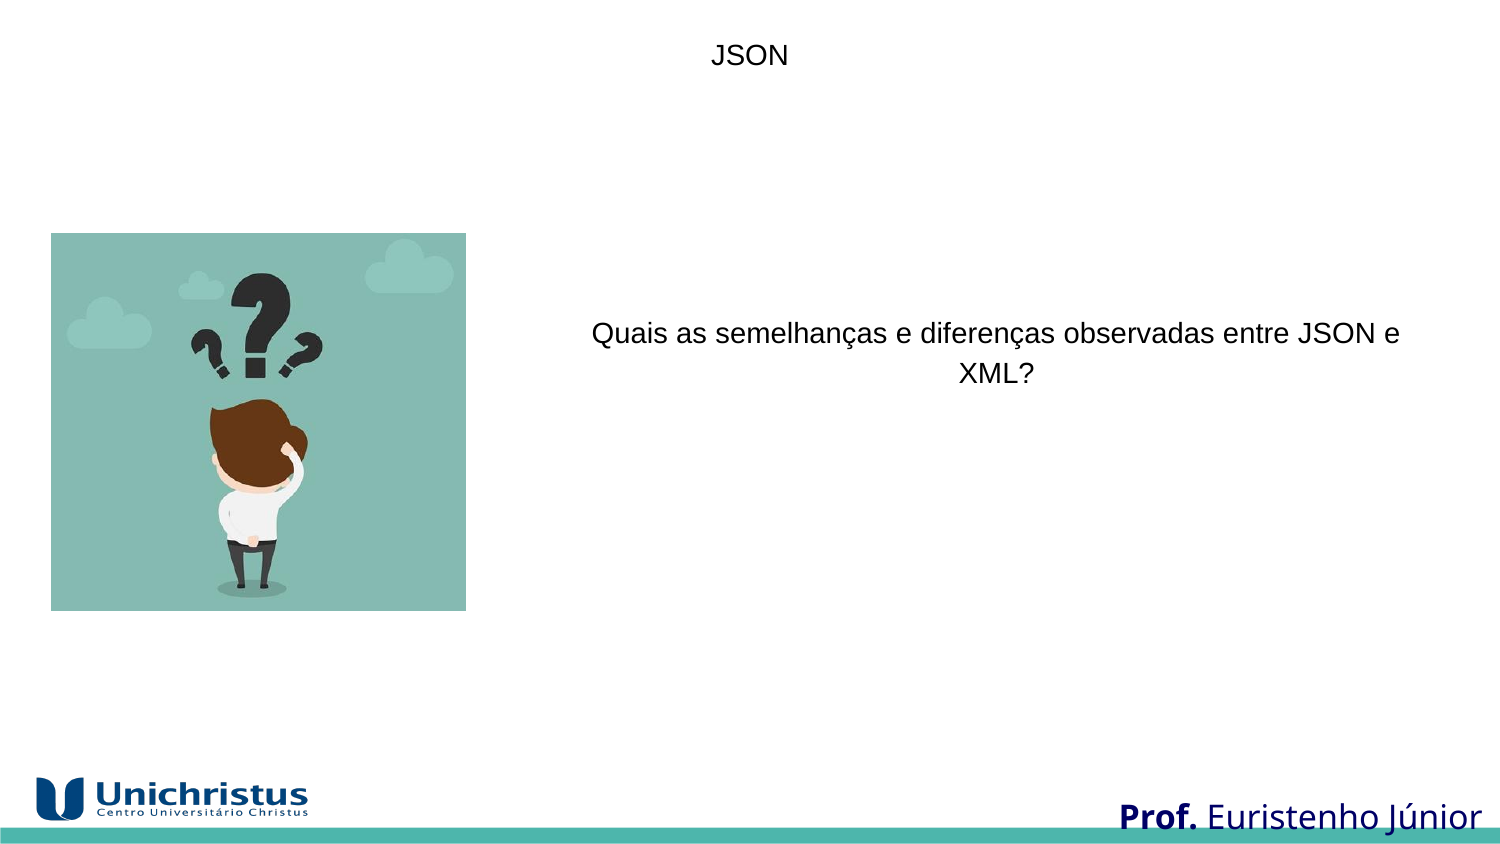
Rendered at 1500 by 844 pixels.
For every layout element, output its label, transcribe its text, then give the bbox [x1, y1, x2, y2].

picture [32, 775, 312, 822]
list Quais as semelhanças e diferenças observadas entre JSON e XML? [544, 152, 1449, 750]
title JSON [51, 20, 1449, 137]
picture [51, 233, 466, 611]
